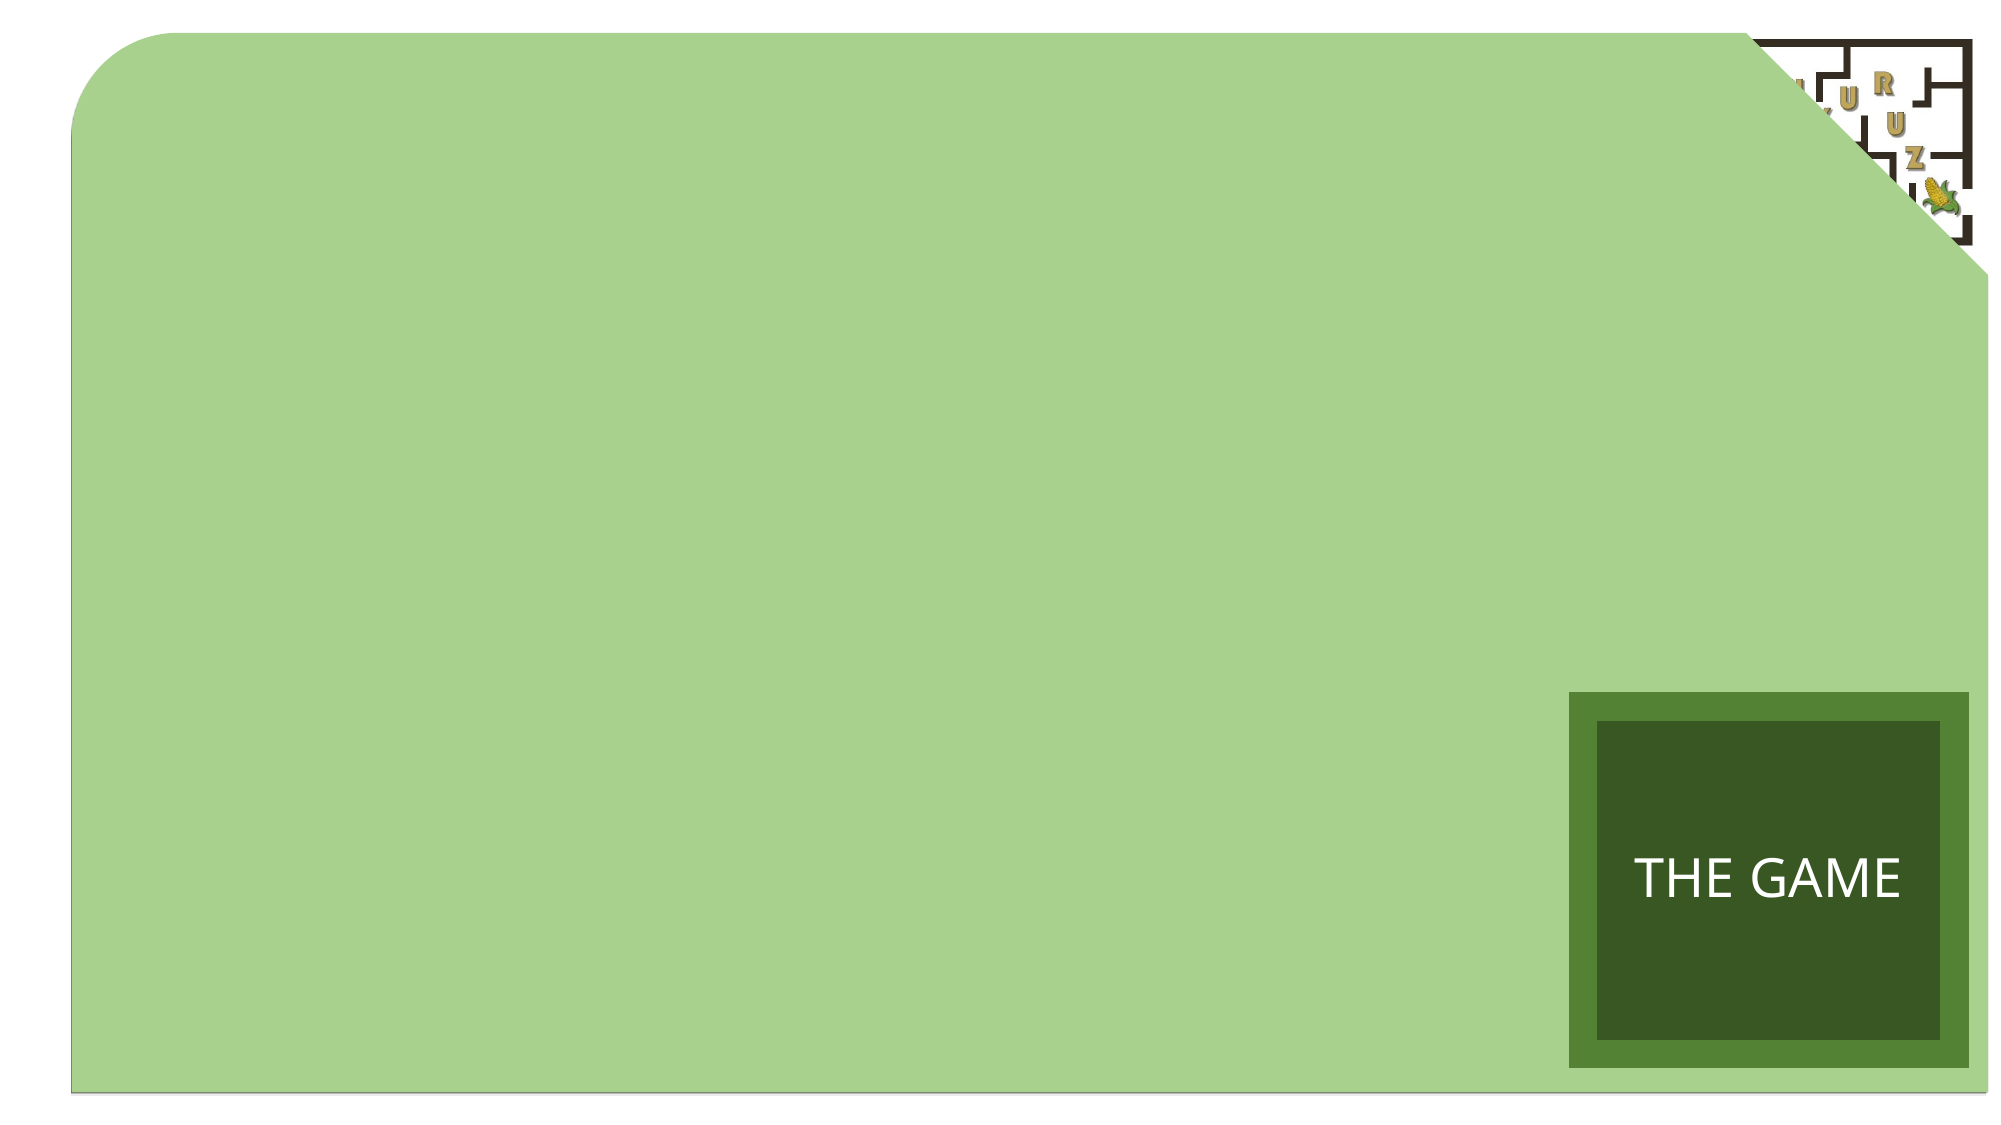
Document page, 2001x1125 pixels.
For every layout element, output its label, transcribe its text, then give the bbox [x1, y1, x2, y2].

picture [1747, 32, 1975, 251]
text_box [71, 32, 1989, 1093]
title THE GAME [1583, 706, 1955, 1055]
